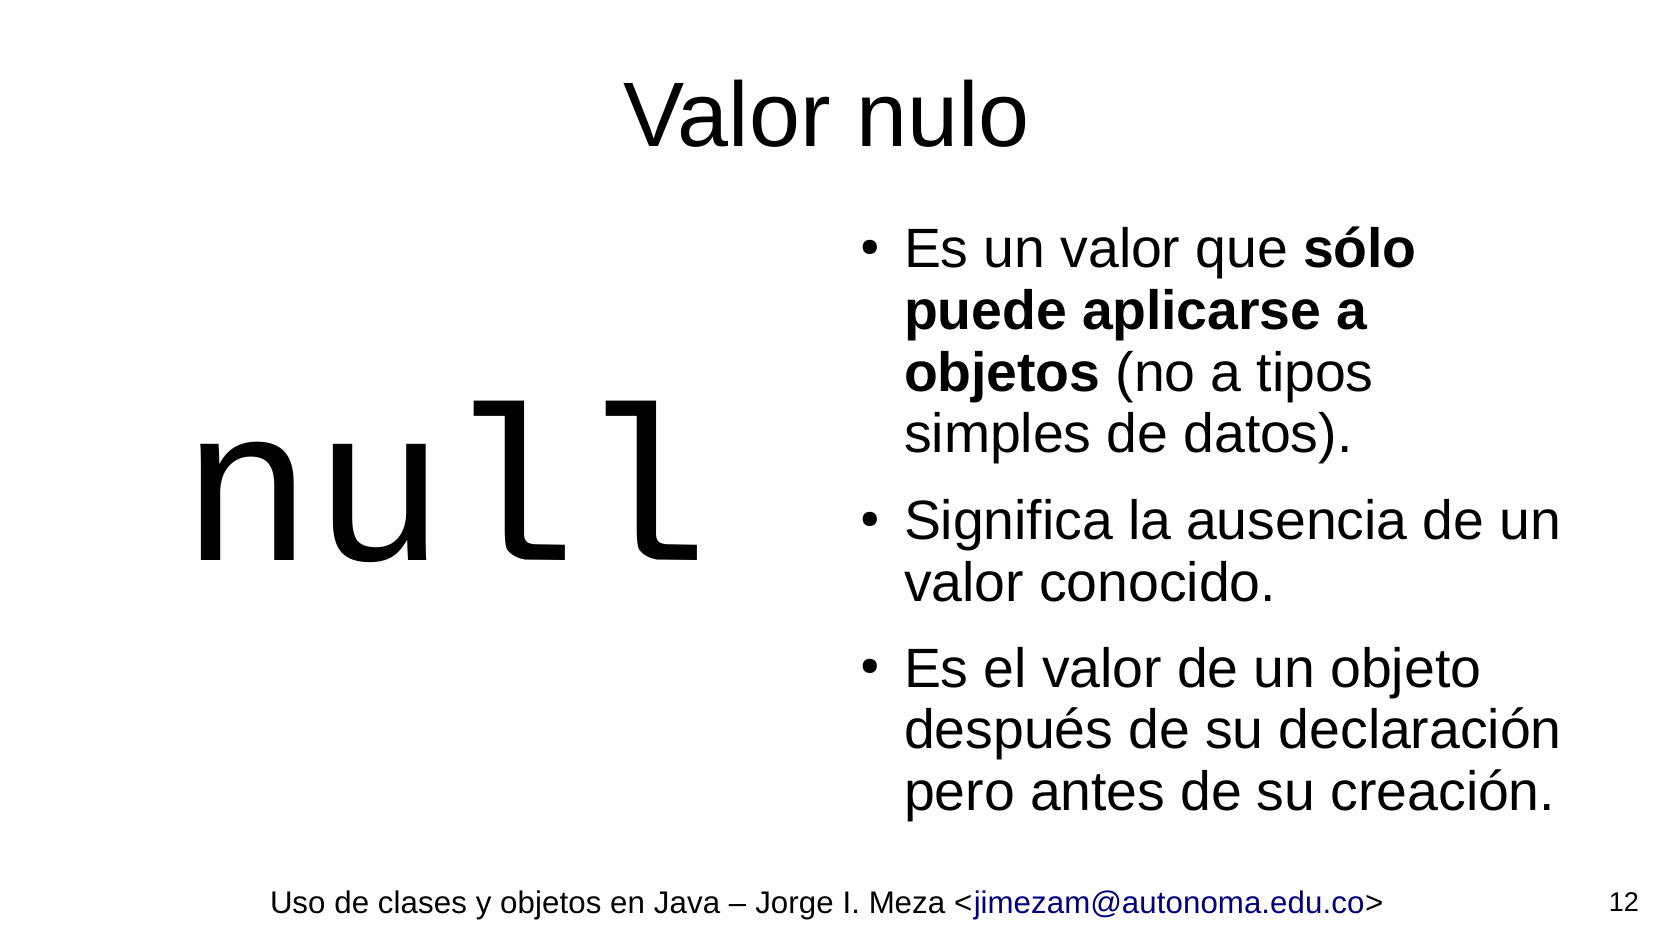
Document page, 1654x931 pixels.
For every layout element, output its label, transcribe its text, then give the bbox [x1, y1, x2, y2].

list null [82, 377, 809, 931]
list Es un valor que sólo puede aplicarse a objetos (no a tipos simples de datos). Significa la ausencia de un valor conocido. Es el valor de un objeto después de su declaración pero antes de su creación. [845, 217, 1572, 879]
title Valor nulo [82, 37, 1571, 193]
